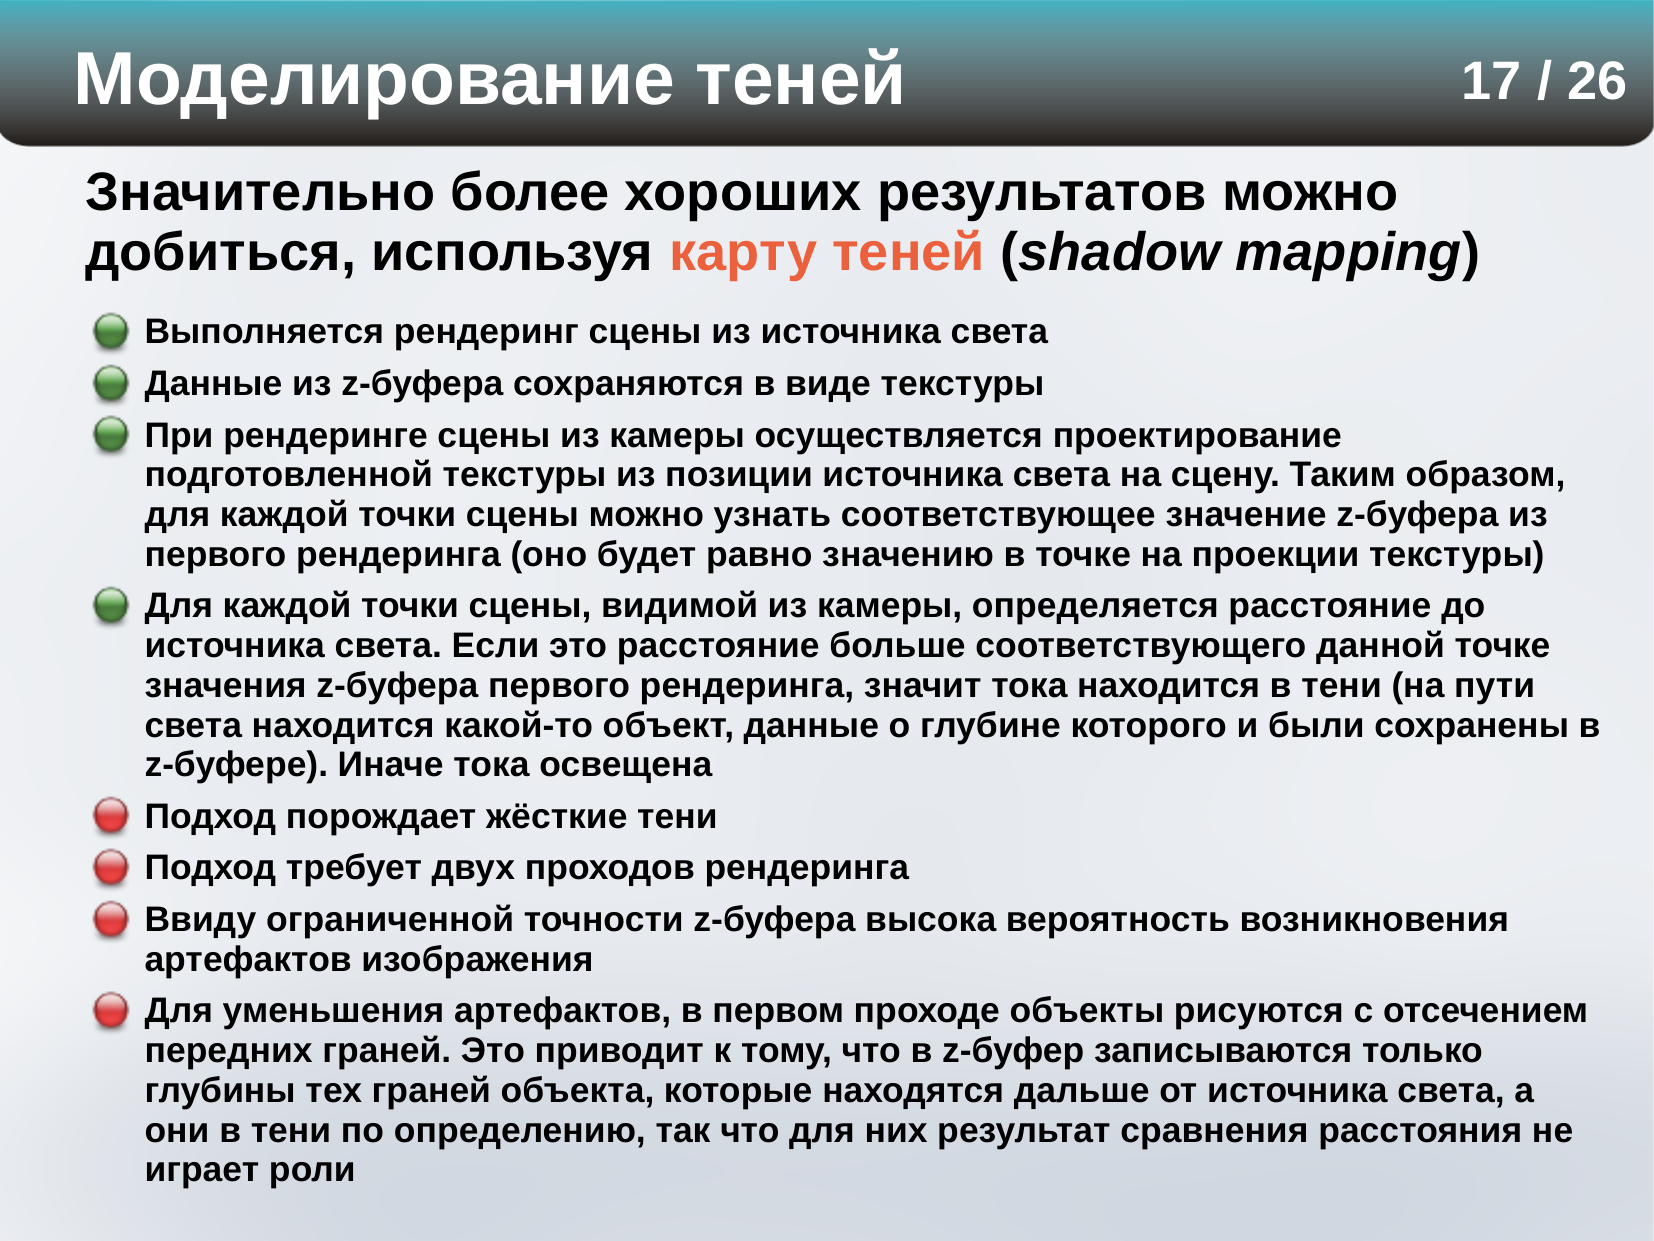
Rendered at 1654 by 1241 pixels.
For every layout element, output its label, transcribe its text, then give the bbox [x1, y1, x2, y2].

text_box <номер> / 26 [1446, 42, 1654, 179]
picture [0, 0, 1654, 1241]
text_box Значительно более хороших результатов можно добиться, используя карту теней (shadow mapping) Выполняется рендеринг сцены из источника света Данные из z-буфера сохраняются в виде текстуры При рендеринге сцены из камеры осуществляется проектирование подготовленной текстуры из позиции источника света на сцену. Таким образом, для каждой точки сцены можно узнать соответствующее значение z-буфера из первого рендеринга (оно будет равно значению в точке на проекции текстуры) Для каждой точки сцены, видимой из камеры, определяется расстояние до источника света. Если это расстояние больше соответствующего данной точке значения z-буфера первого рендеринга, значит тока находится в тени (на пути света находится какой-то объект, данные о глубине которого и были сохранены в z-буфере). Иначе тока освещена Подход порождает жёсткие тени Подход требует двух проходов рендеринга Ввиду ограниченной точности z-буфера высока вероятность возникновения артефактов изображения Для уменьшения артефактов, в первом проходе объекты рисуются с отсечением передних граней. Это приводит к тому, что в z-буфер записываются только глубины тех граней объекта, которые находятся дальше от источника света, а они в тени по определению, так что для них результат сравнения расстояния не играет роли [70, 153, 1625, 1197]
text_box Моделирование теней [59, 29, 1300, 129]
